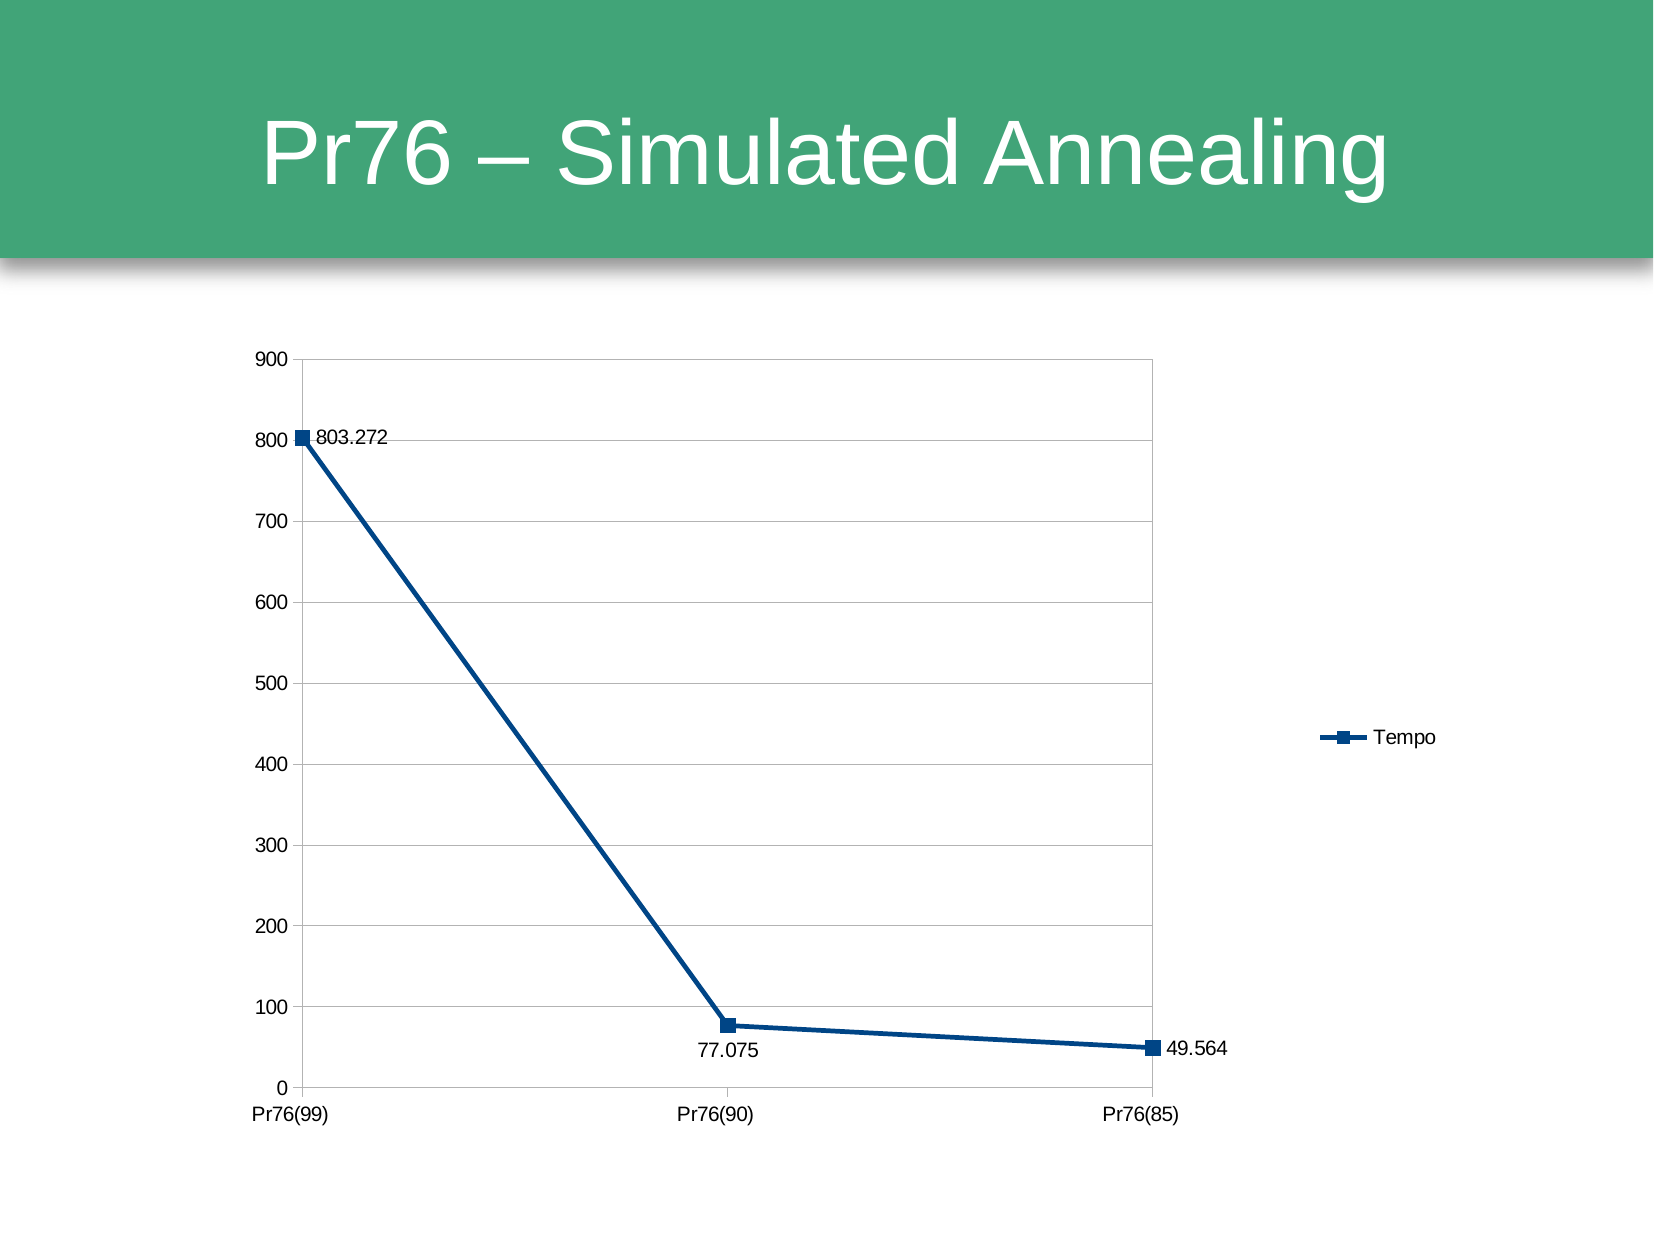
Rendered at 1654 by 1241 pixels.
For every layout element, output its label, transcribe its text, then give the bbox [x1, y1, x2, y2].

picture [0, 0, 1654, 1241]
title Pr76 – Simulated Annealing [82, 49, 1571, 257]
chart [135, 315, 1456, 1161]
